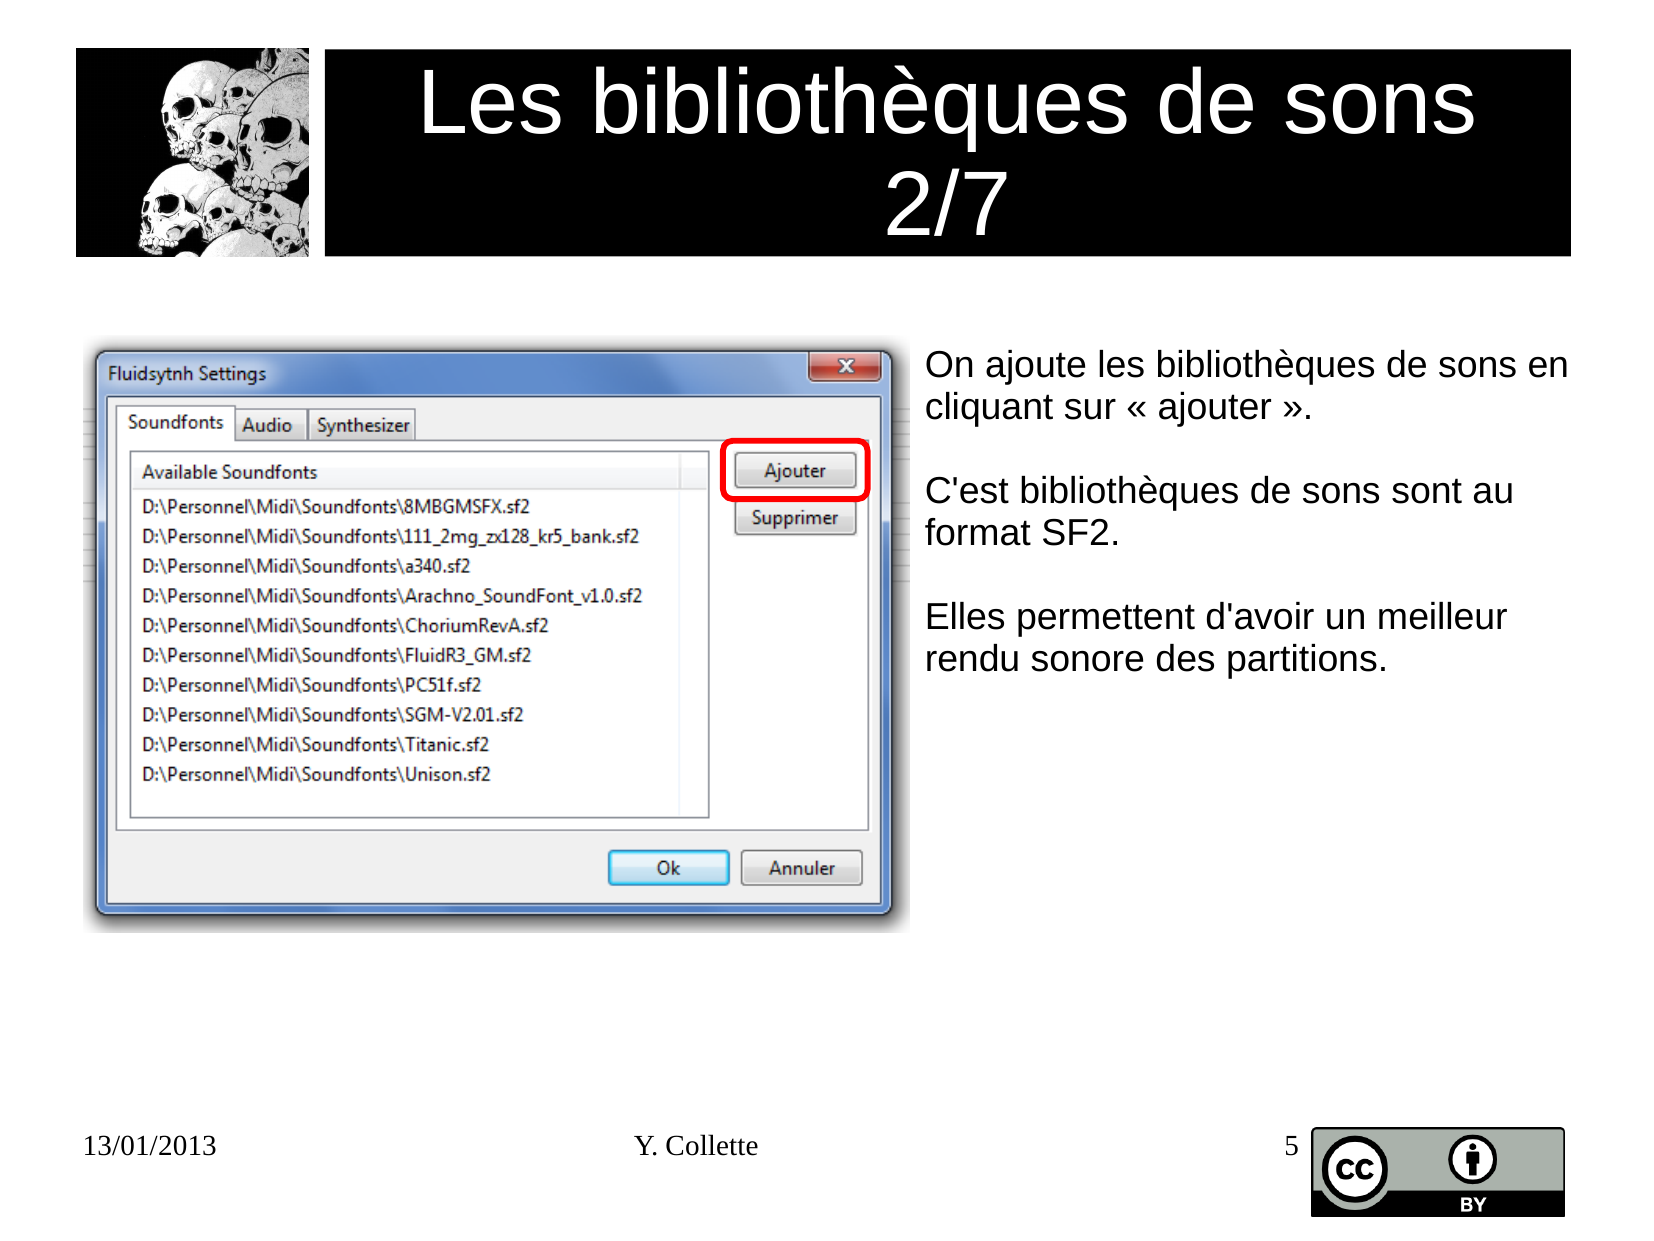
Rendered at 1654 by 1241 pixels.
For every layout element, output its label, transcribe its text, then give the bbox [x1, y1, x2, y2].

text_box On ajoute les bibliothèques de sons en cliquant sur « ajouter ». C'est bibliothèques de sons sont au format SF2. Elles permettent d'avoir un meilleur rendu sonore des partitions. [909, 335, 1605, 687]
picture [1311, 1127, 1565, 1217]
picture [76, 48, 309, 257]
picture [83, 335, 910, 933]
title Les bibliothèques de sons 2/7 [324, 49, 1571, 257]
